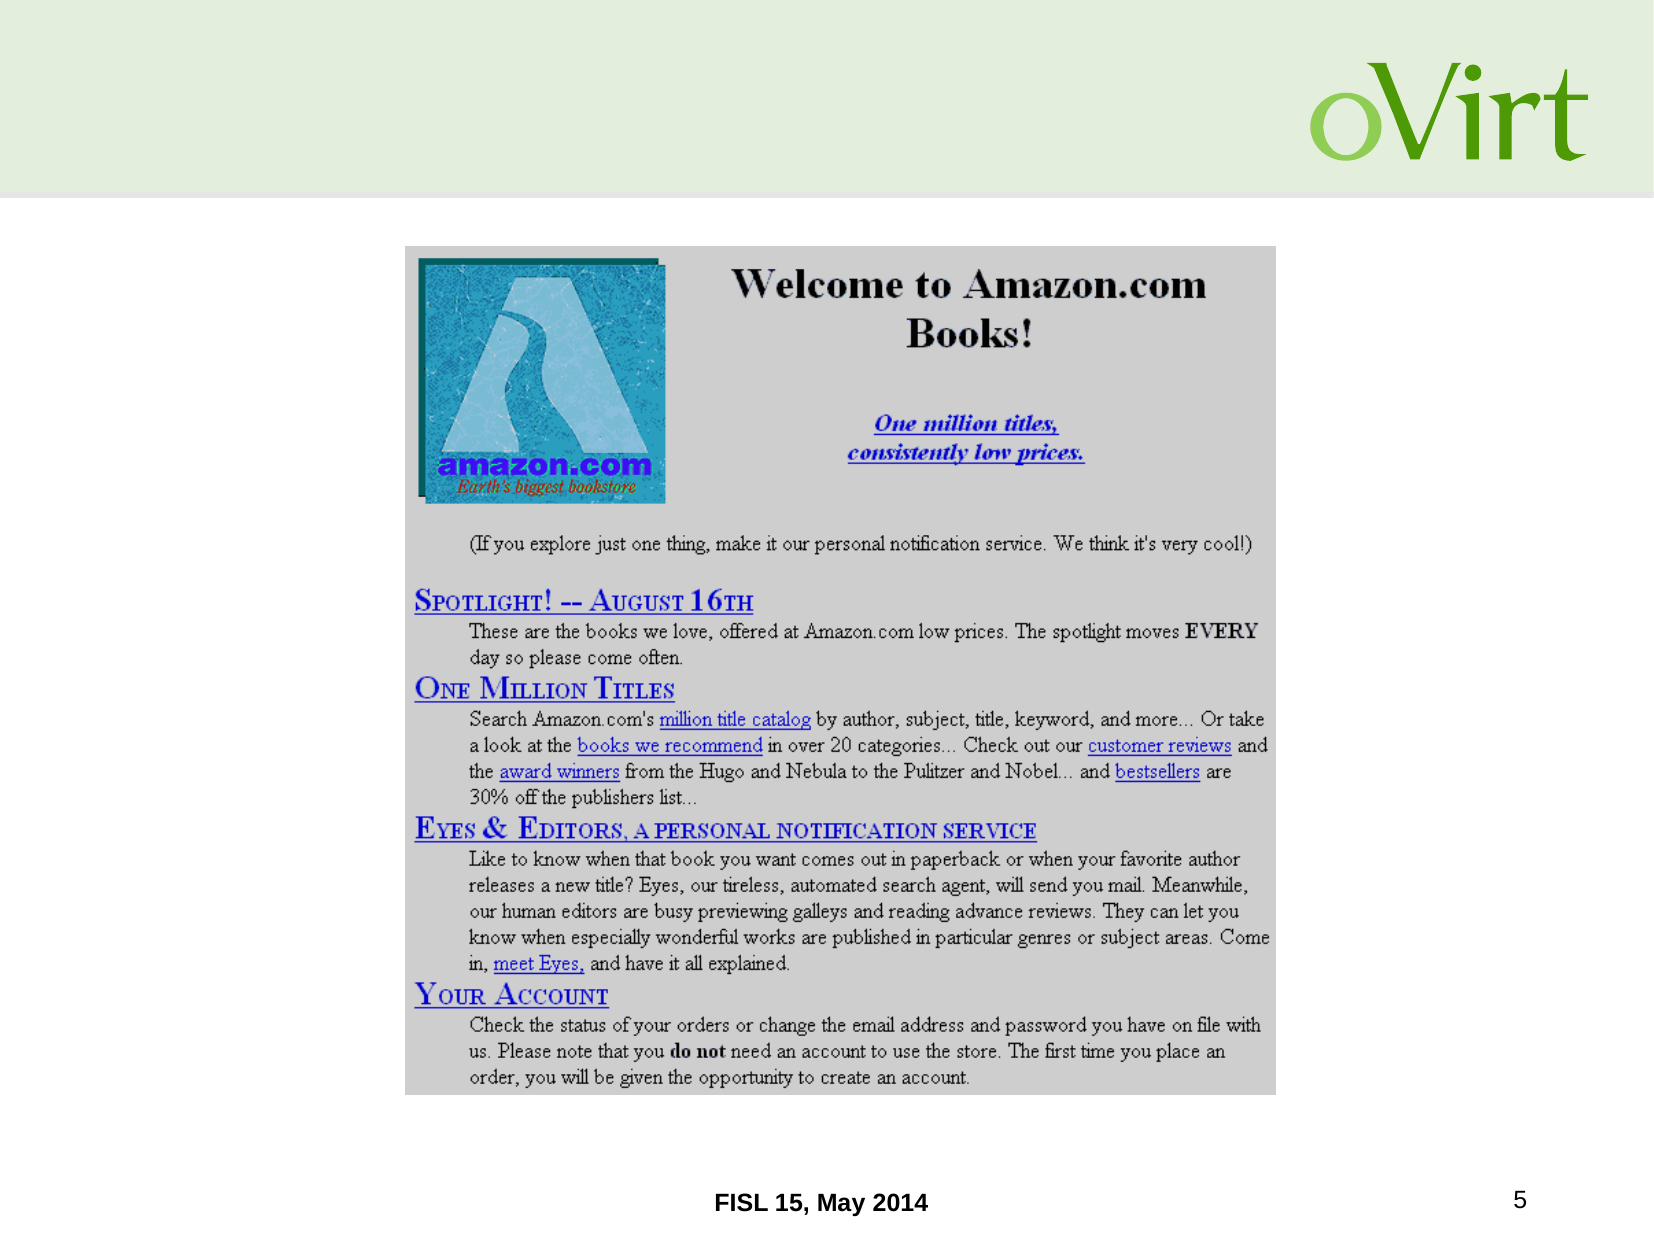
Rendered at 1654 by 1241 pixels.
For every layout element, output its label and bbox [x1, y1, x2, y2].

picture [405, 246, 1276, 1096]
